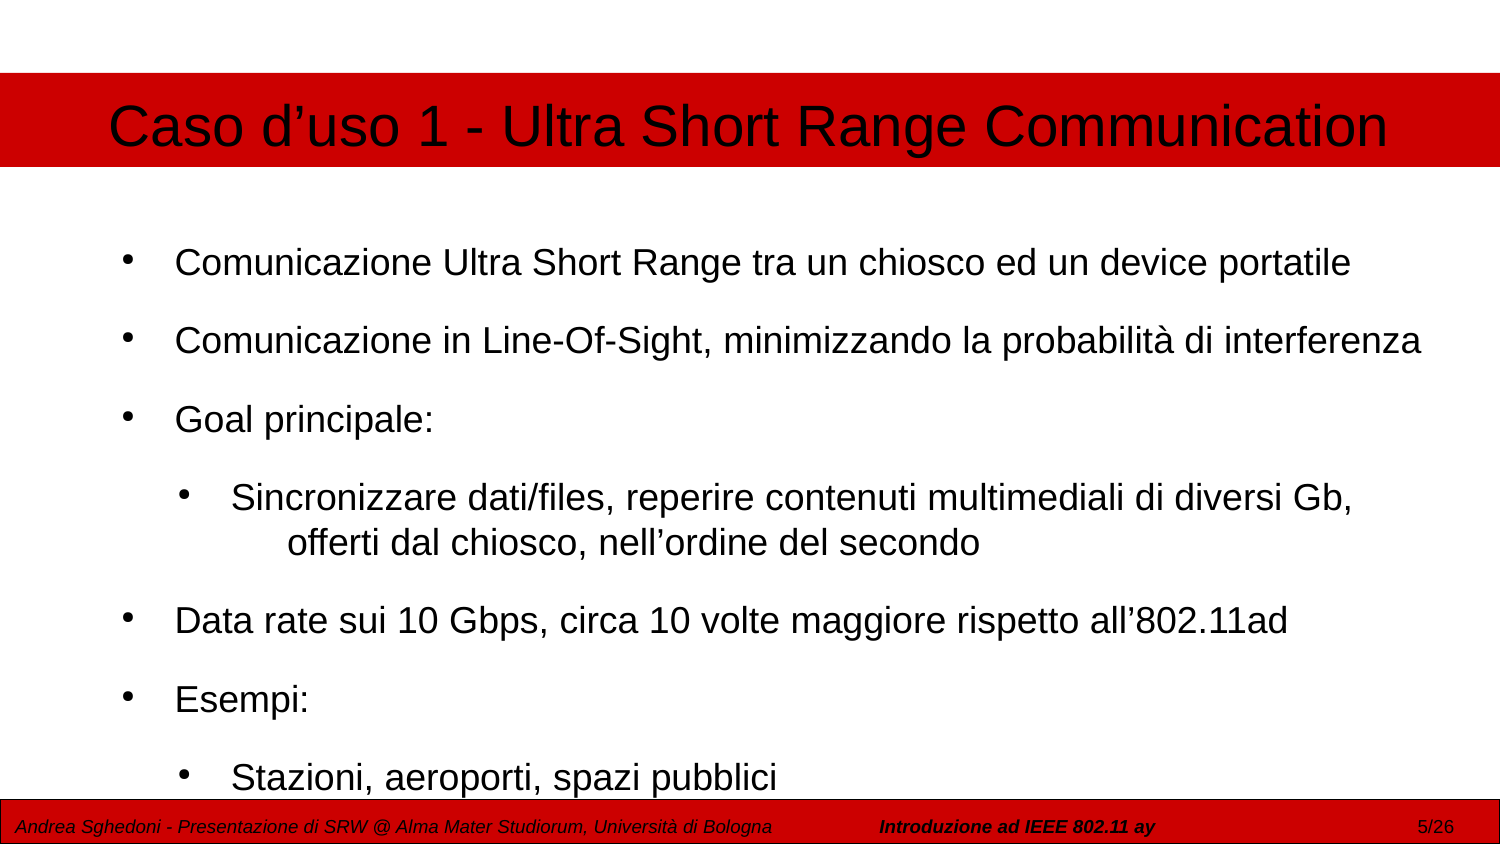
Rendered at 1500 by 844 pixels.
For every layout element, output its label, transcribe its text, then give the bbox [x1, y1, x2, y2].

title Caso d’uso 1 - Ultra Short Range Communication [0, 72, 1500, 167]
list Comunicazione Ultra Short Range tra un chiosco ed un device portatile Comunicazione in Line-Of-Sight, minimizzando la probabilità di interferenza Goal principale: Sincronizzare dati/files, reperire contenuti multimediali di diversi Gb, offerti dal chiosco, nell’ordine del secondo Data rate sui 10 Gbps, circa 10 volte maggiore rispetto all’802.11ad Esempi: Stazioni, aeroporti, spazi pubblici [51, 223, 1449, 708]
title Andrea Sghedoni - Presentazione di SRW @ Alma Mater Studiorum, Università di Bologna Introduzione ad IEEE 802.11 ay 5/26 [0, 799, 1500, 844]
